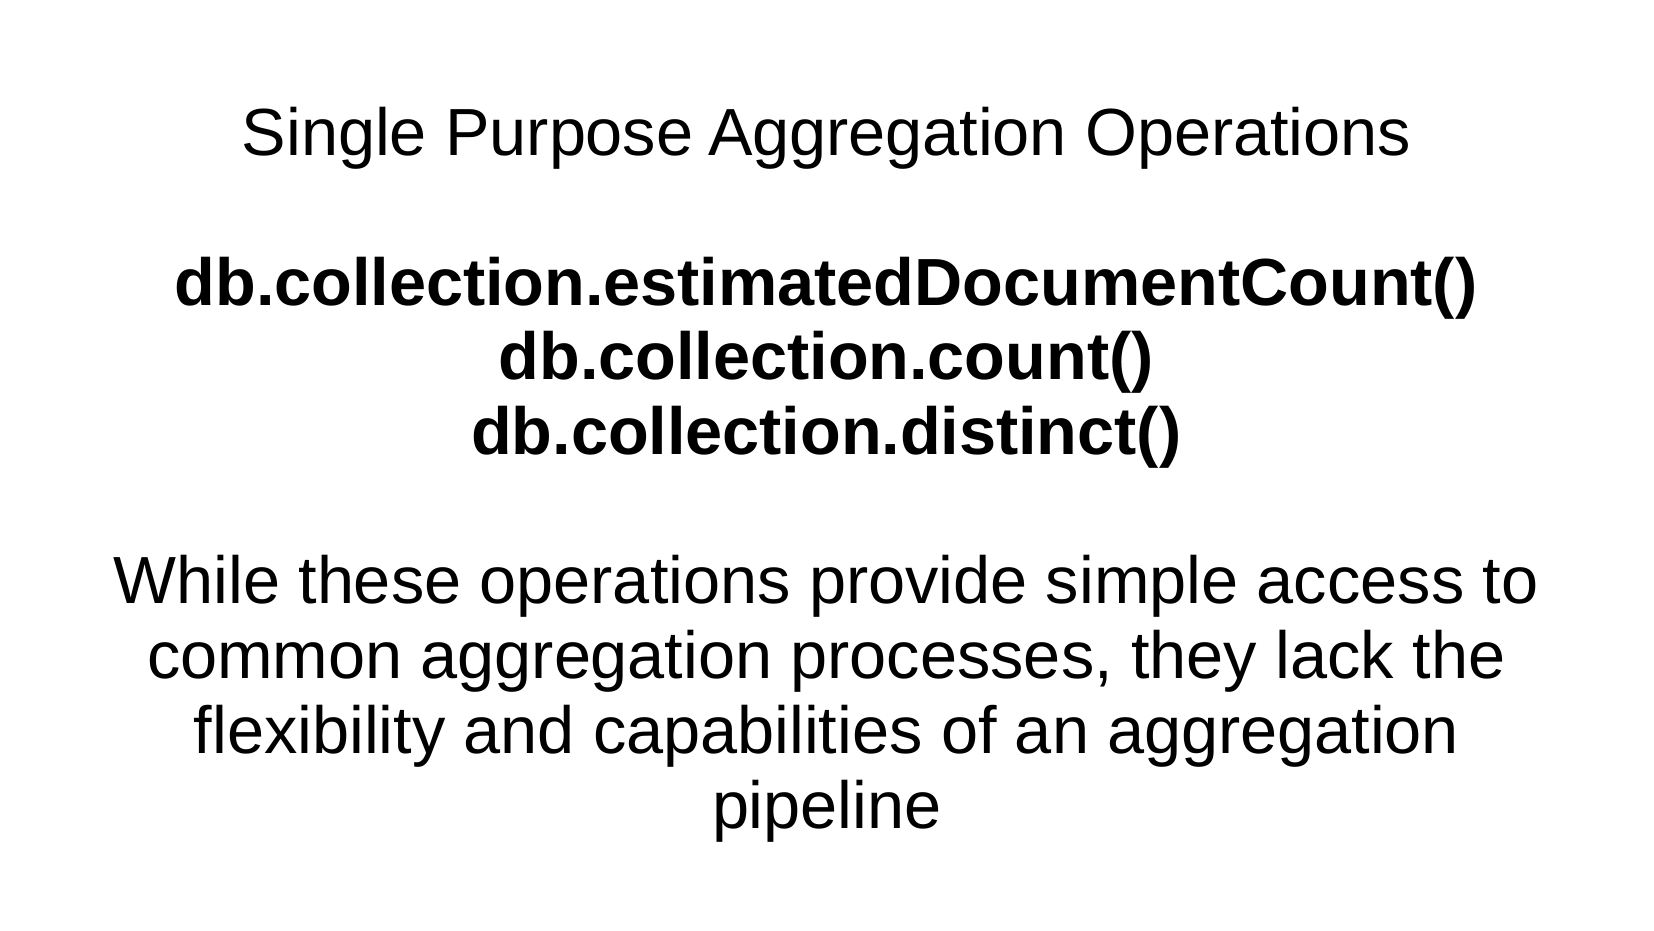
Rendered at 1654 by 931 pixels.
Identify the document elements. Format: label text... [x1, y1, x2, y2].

subtitle Single Purpose Aggregation Operations db.collection.estimatedDocumentCount() db.collection.count() db.collection.distinct() While these operations provide simple access to common aggregation processes, they lack the flexibility and capabilities of an aggregation pipeline [82, 75, 1571, 863]
